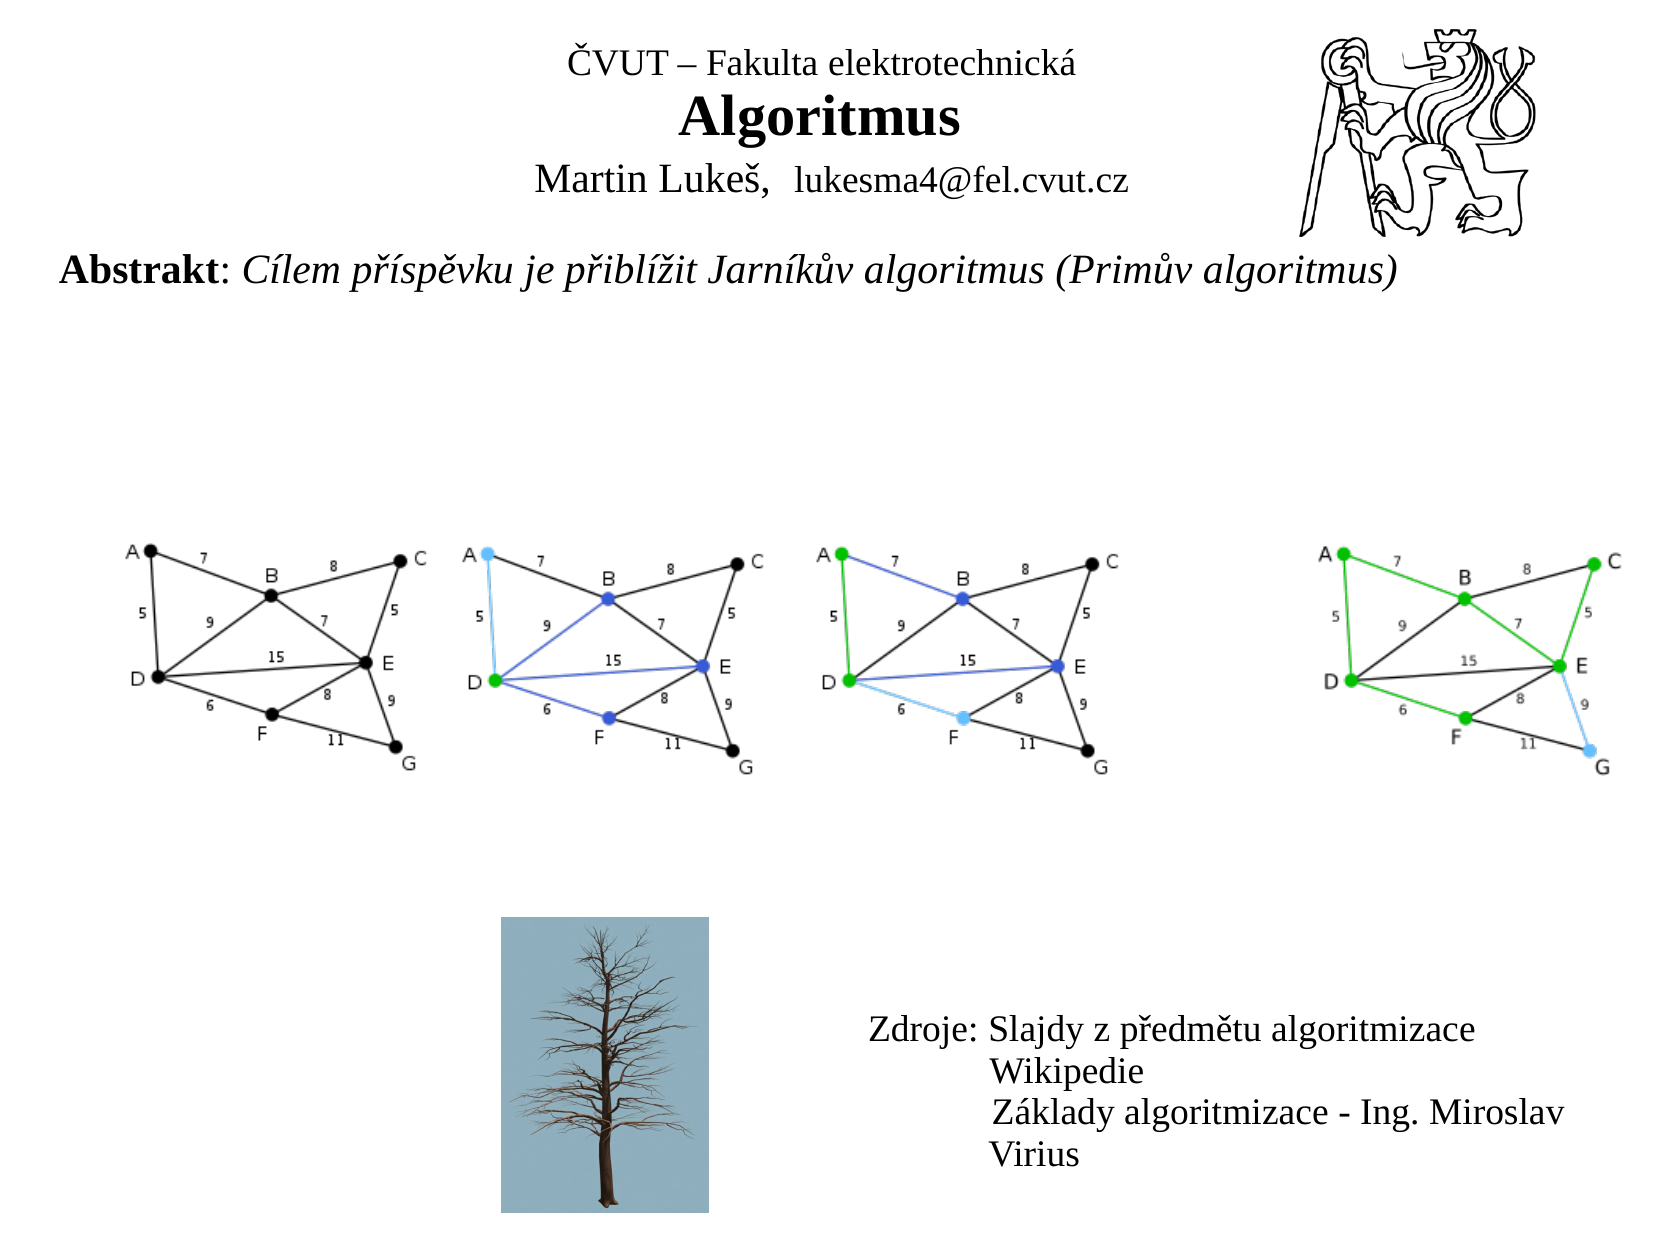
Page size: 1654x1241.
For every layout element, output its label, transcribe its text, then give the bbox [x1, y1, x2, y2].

title Abstrakt: Cílem příspěvku je přiblížit Jarníkův algoritmus (Primův algoritmus) [59, 206, 1595, 333]
text_box Zdroje: Slajdy z předmětu algoritmizace Wikipedie Základy algoritmizace - Ing. Miroslav Virius [868, 974, 1654, 1209]
picture [1311, 534, 1625, 798]
picture [1299, 29, 1536, 40]
picture [501, 917, 709, 1214]
picture [809, 534, 1123, 798]
picture [118, 531, 431, 794]
title ČVUT – Fakulta elektrotechnická Algoritmus Martin Lukeš, lukesma4@fel.cvut.cz [59, 40, 1595, 206]
picture [455, 534, 768, 798]
